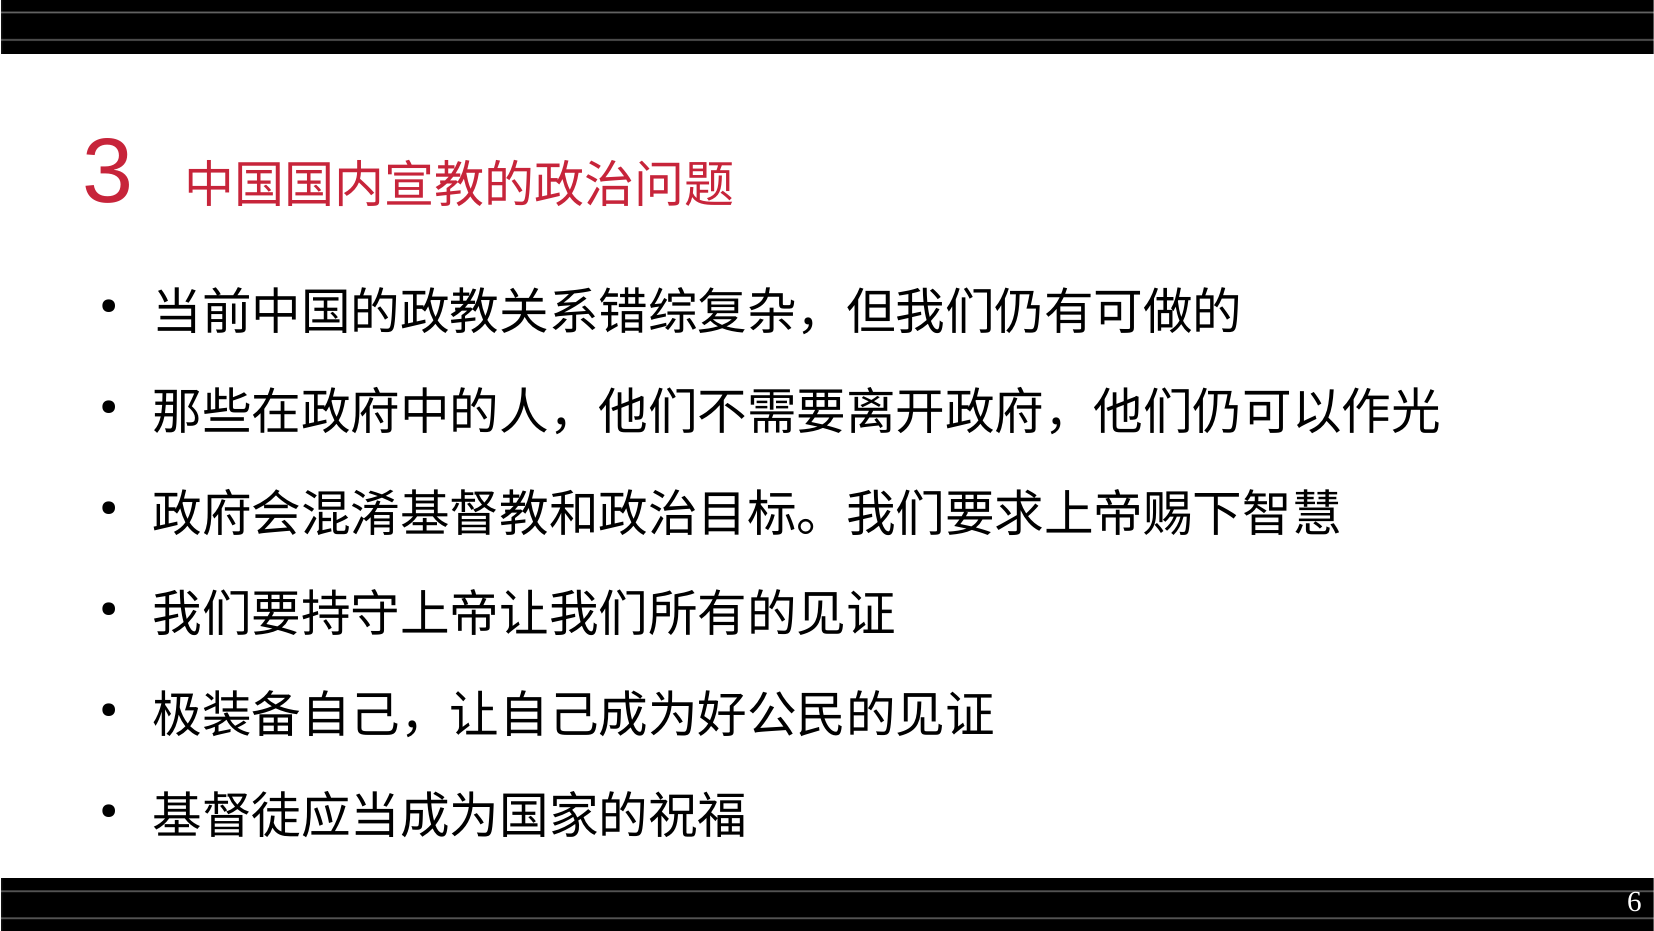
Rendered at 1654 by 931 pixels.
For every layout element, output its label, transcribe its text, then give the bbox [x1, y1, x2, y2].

list 当前中国的政教关系错综复杂，但我们仍有可做的 那些在政府中的人，他们不需要离开政府，他们仍可以作光 政府会混淆基督教和政治目标。我们要求上帝赐下智慧 我们要持守上帝让我们所有的见证 极装备自己，让自己成为好公民的见证 基督徒应当成为国家的祝福 [82, 271, 1571, 851]
picture [1, 878, 1654, 931]
title 3 中国国内宣教的政治问题 [82, 92, 1571, 249]
picture [1, 0, 1654, 54]
